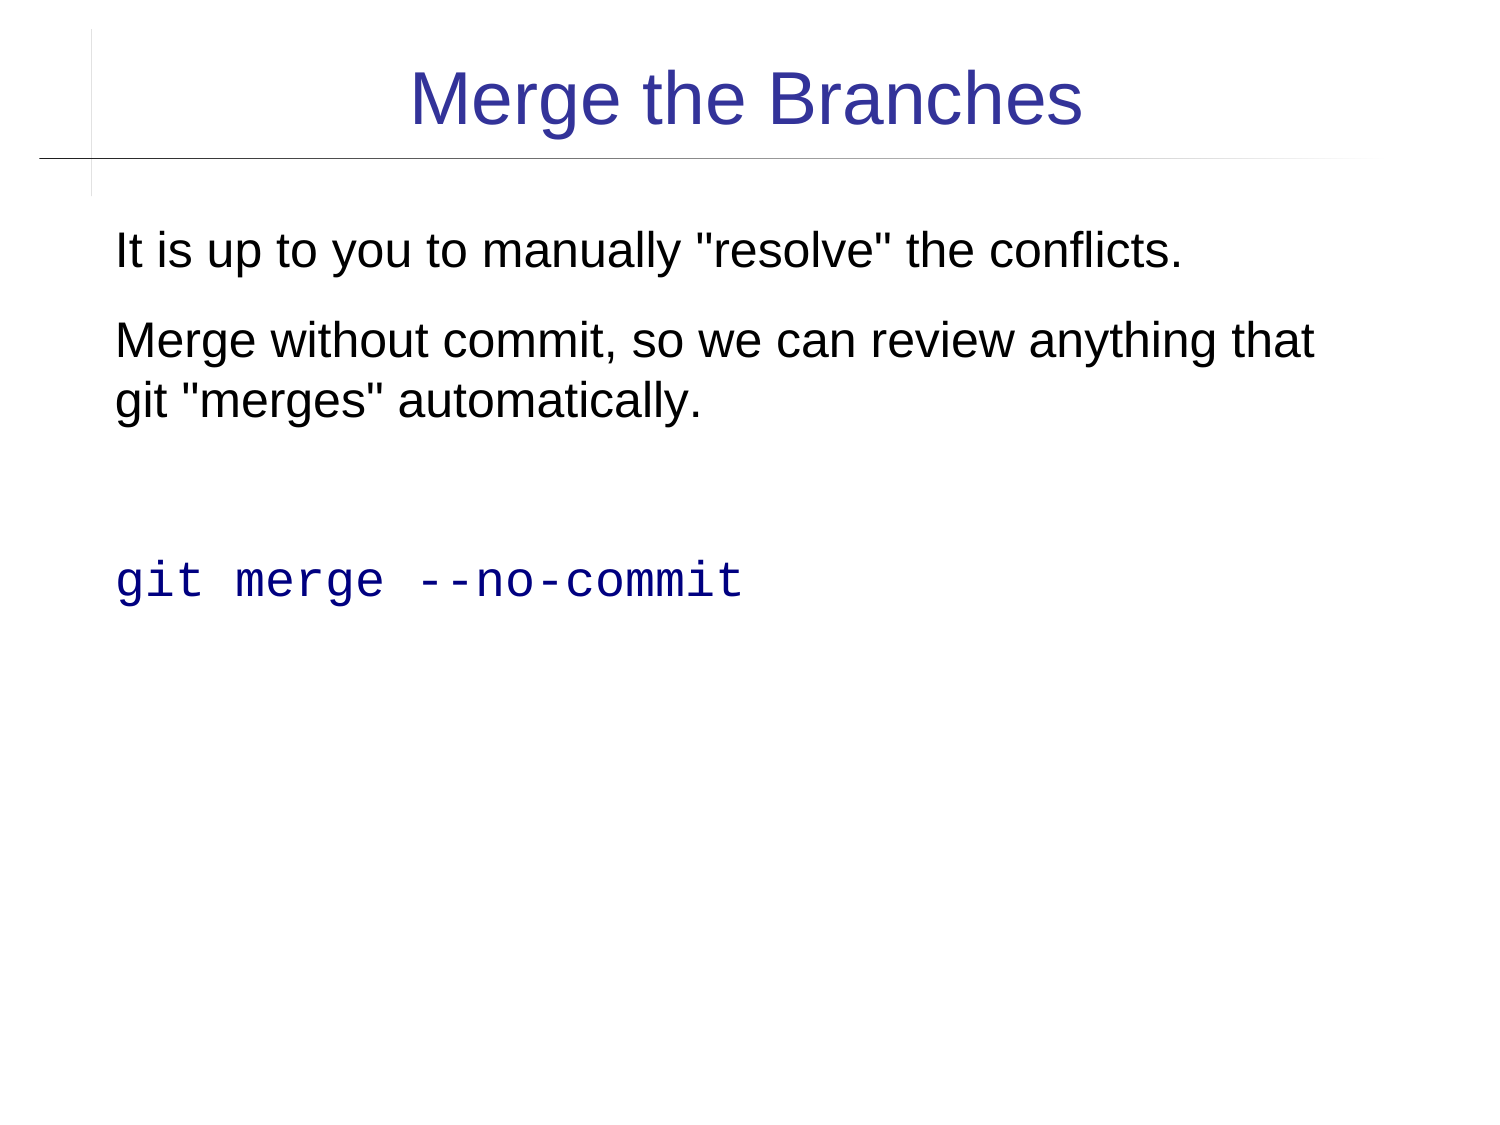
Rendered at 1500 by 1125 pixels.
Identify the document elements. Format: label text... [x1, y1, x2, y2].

list It is up to you to manually "resolve" the conflicts. Merge without commit, so we can review anything that git "merges" automatically. git merge --no-commit [100, 209, 1394, 980]
title Merge the Branches [100, 41, 1394, 148]
